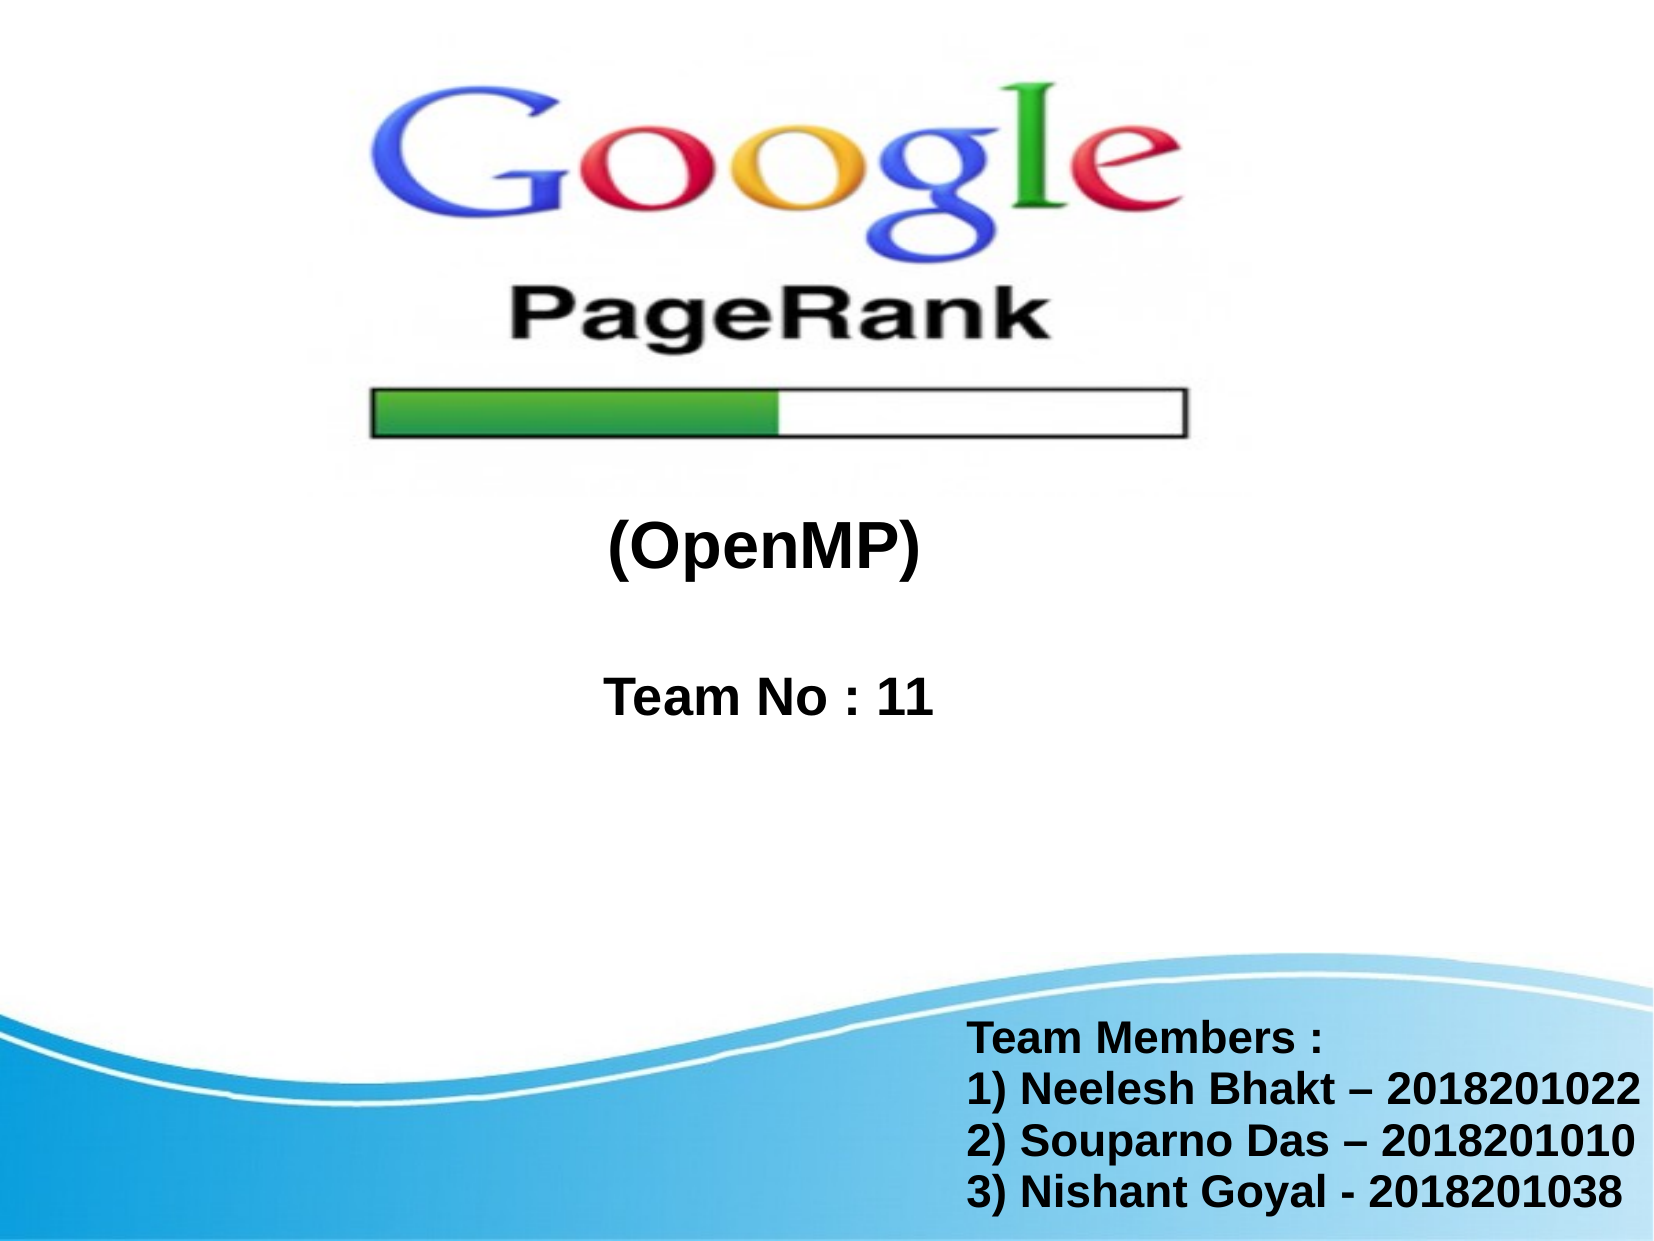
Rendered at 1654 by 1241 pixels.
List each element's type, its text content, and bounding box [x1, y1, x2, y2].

text_box Team No : 11 [589, 658, 1570, 856]
picture [0, 952, 1654, 1241]
title (OpenMP) [0, 413, 1489, 621]
text_box Team Members : 1) Neelesh Bhakt – 2018201022 2) Souparno Das – 2018201010 3) Nishant Goyal - 2018201038 [951, 1004, 1654, 1241]
picture [307, 33, 1252, 497]
